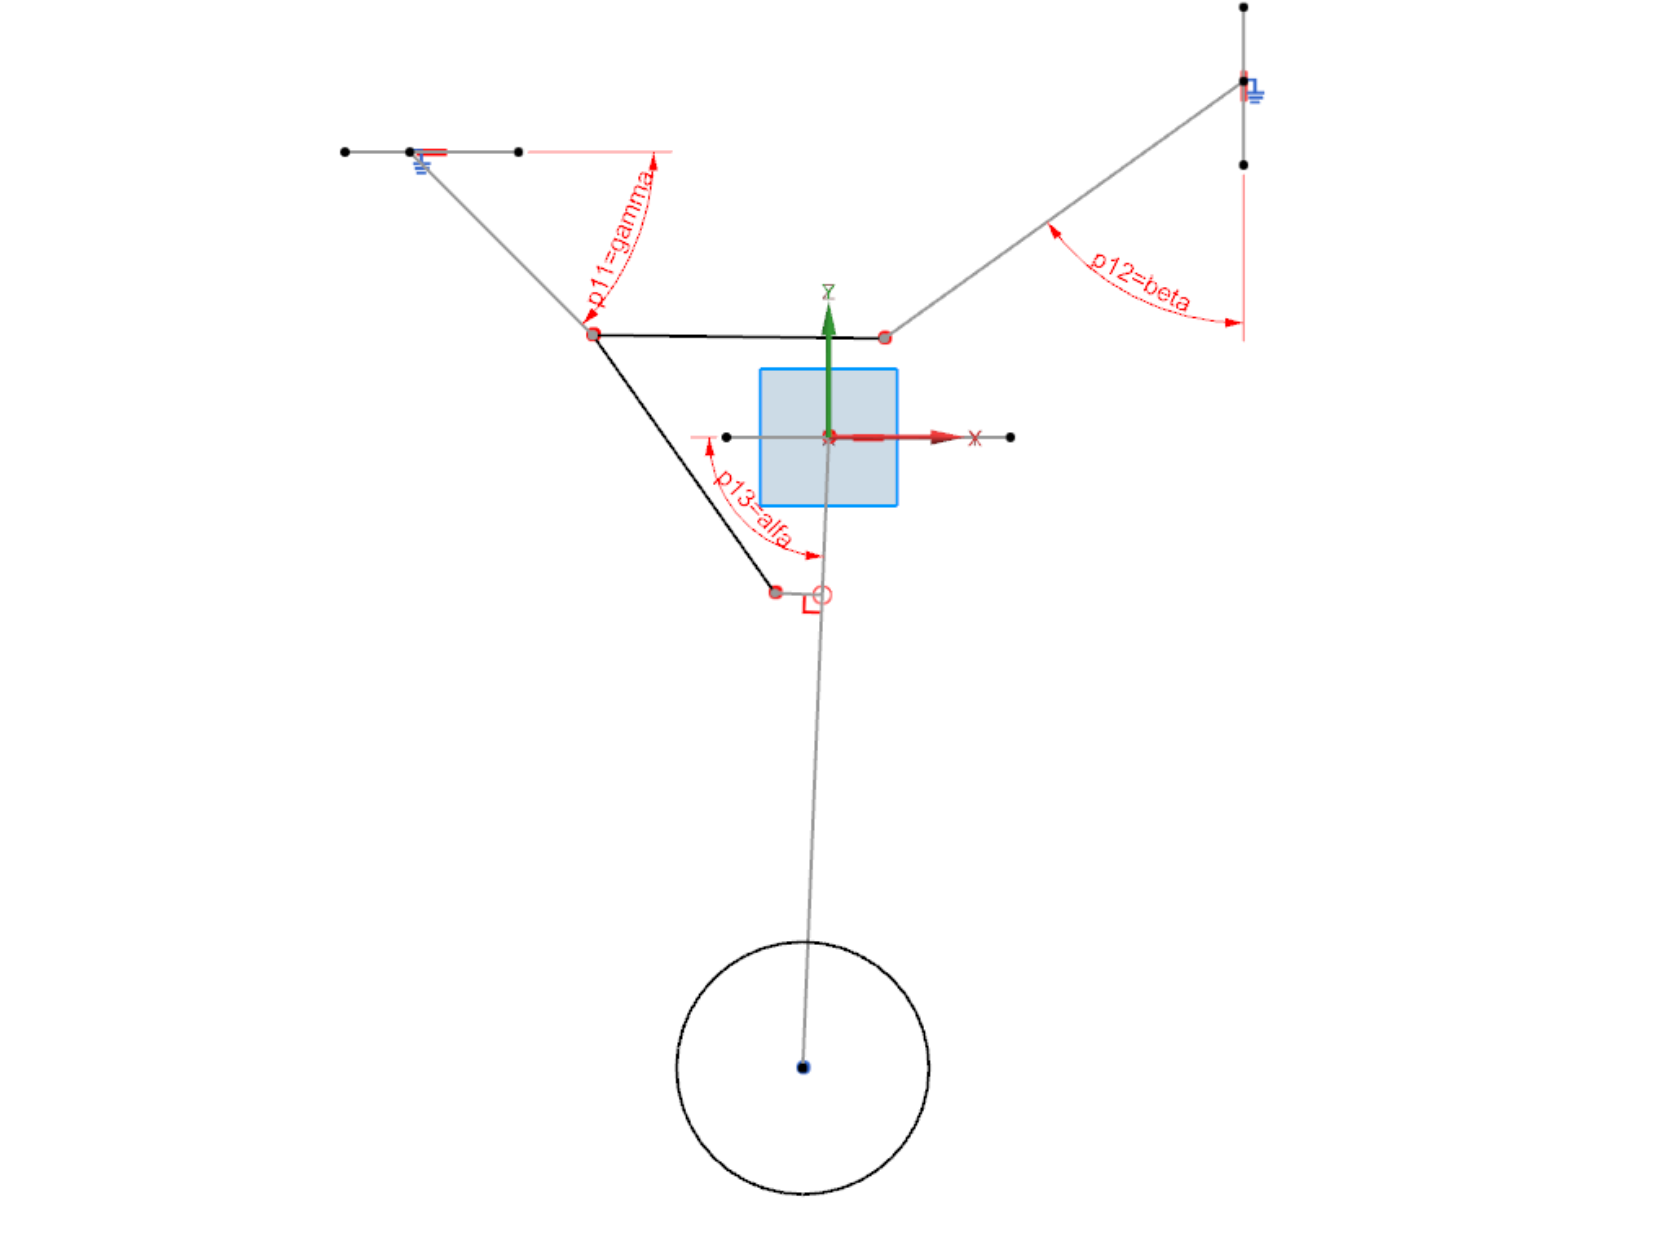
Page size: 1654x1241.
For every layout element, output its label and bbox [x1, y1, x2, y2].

picture [316, 0, 1294, 1241]
